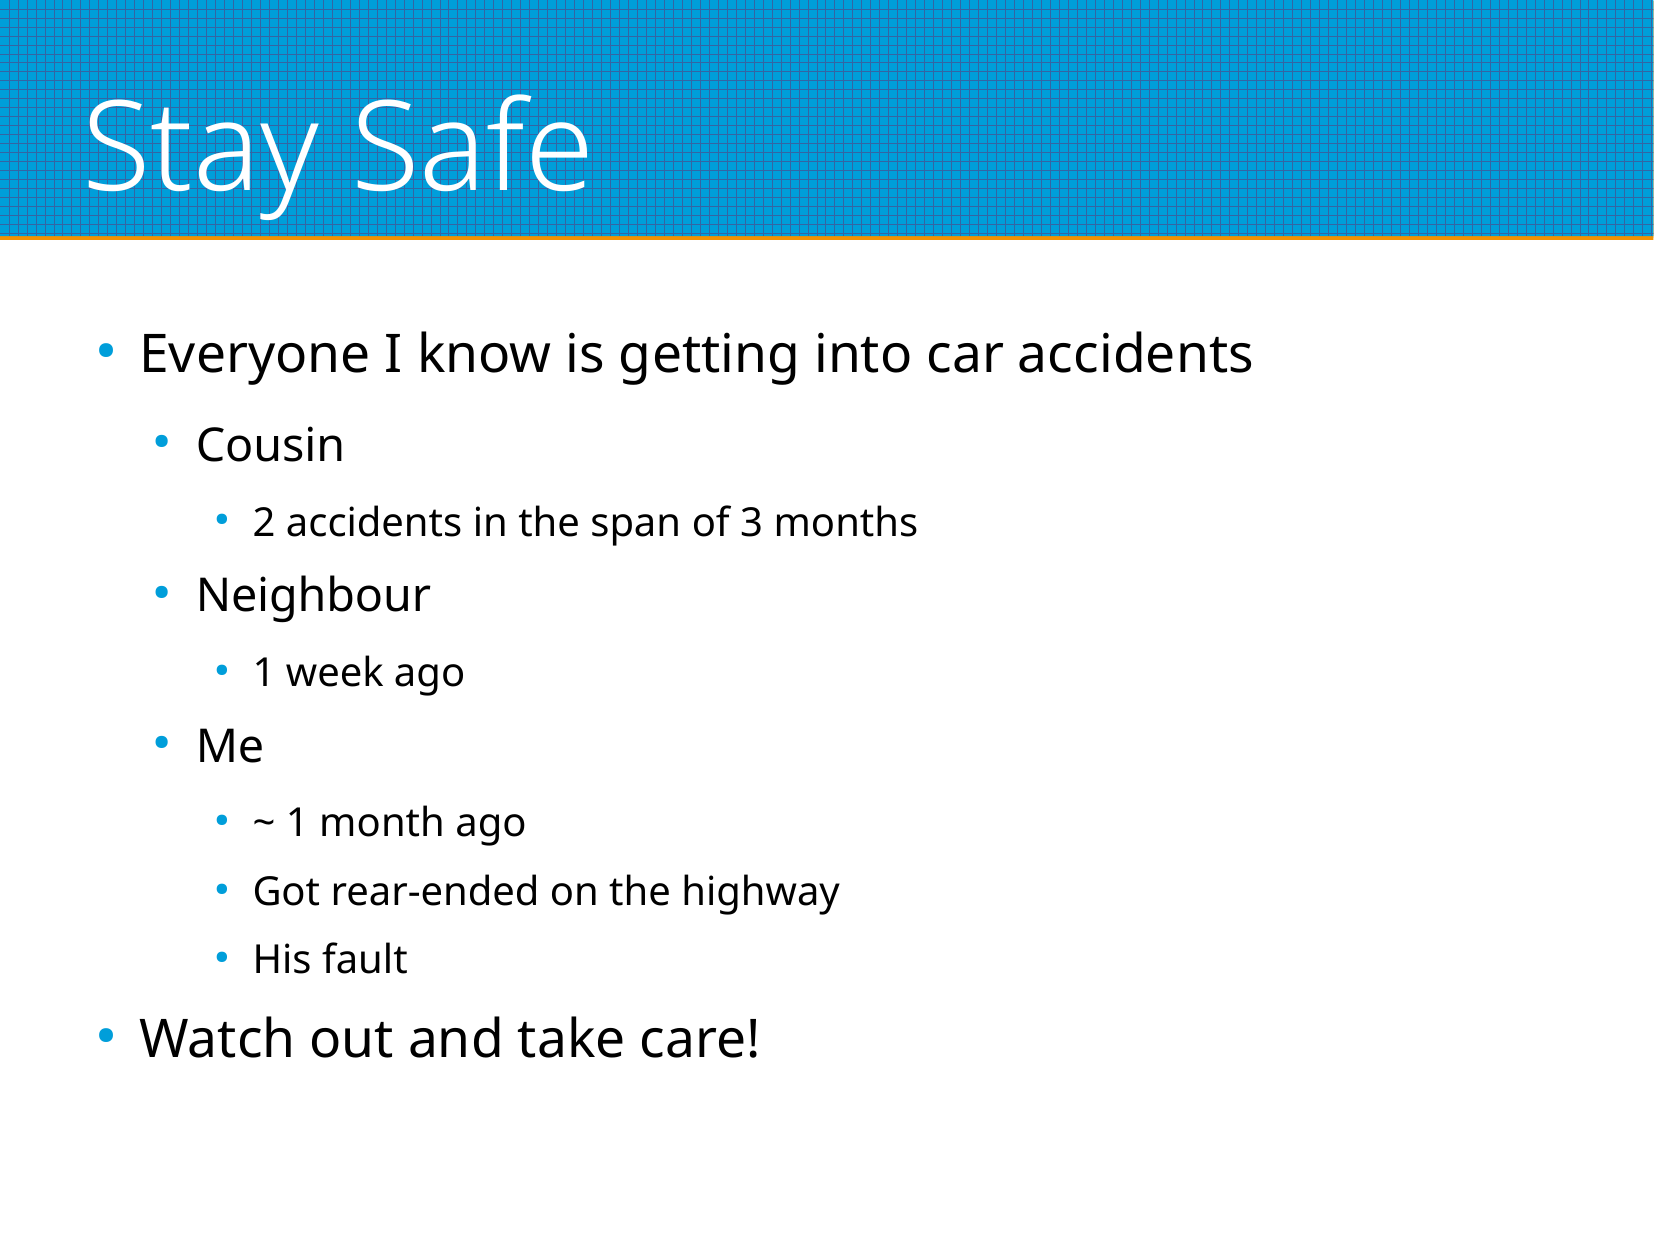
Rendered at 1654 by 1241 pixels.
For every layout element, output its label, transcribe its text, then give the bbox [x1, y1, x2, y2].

title Stay Safe [82, 19, 1571, 227]
list Everyone I know is getting into car accidents Cousin 2 accidents in the span of 3 months Neighbour 1 week ago Me ~ 1 month ago Got rear-ended on the highway His fault Watch out and take care! [82, 314, 1563, 1081]
